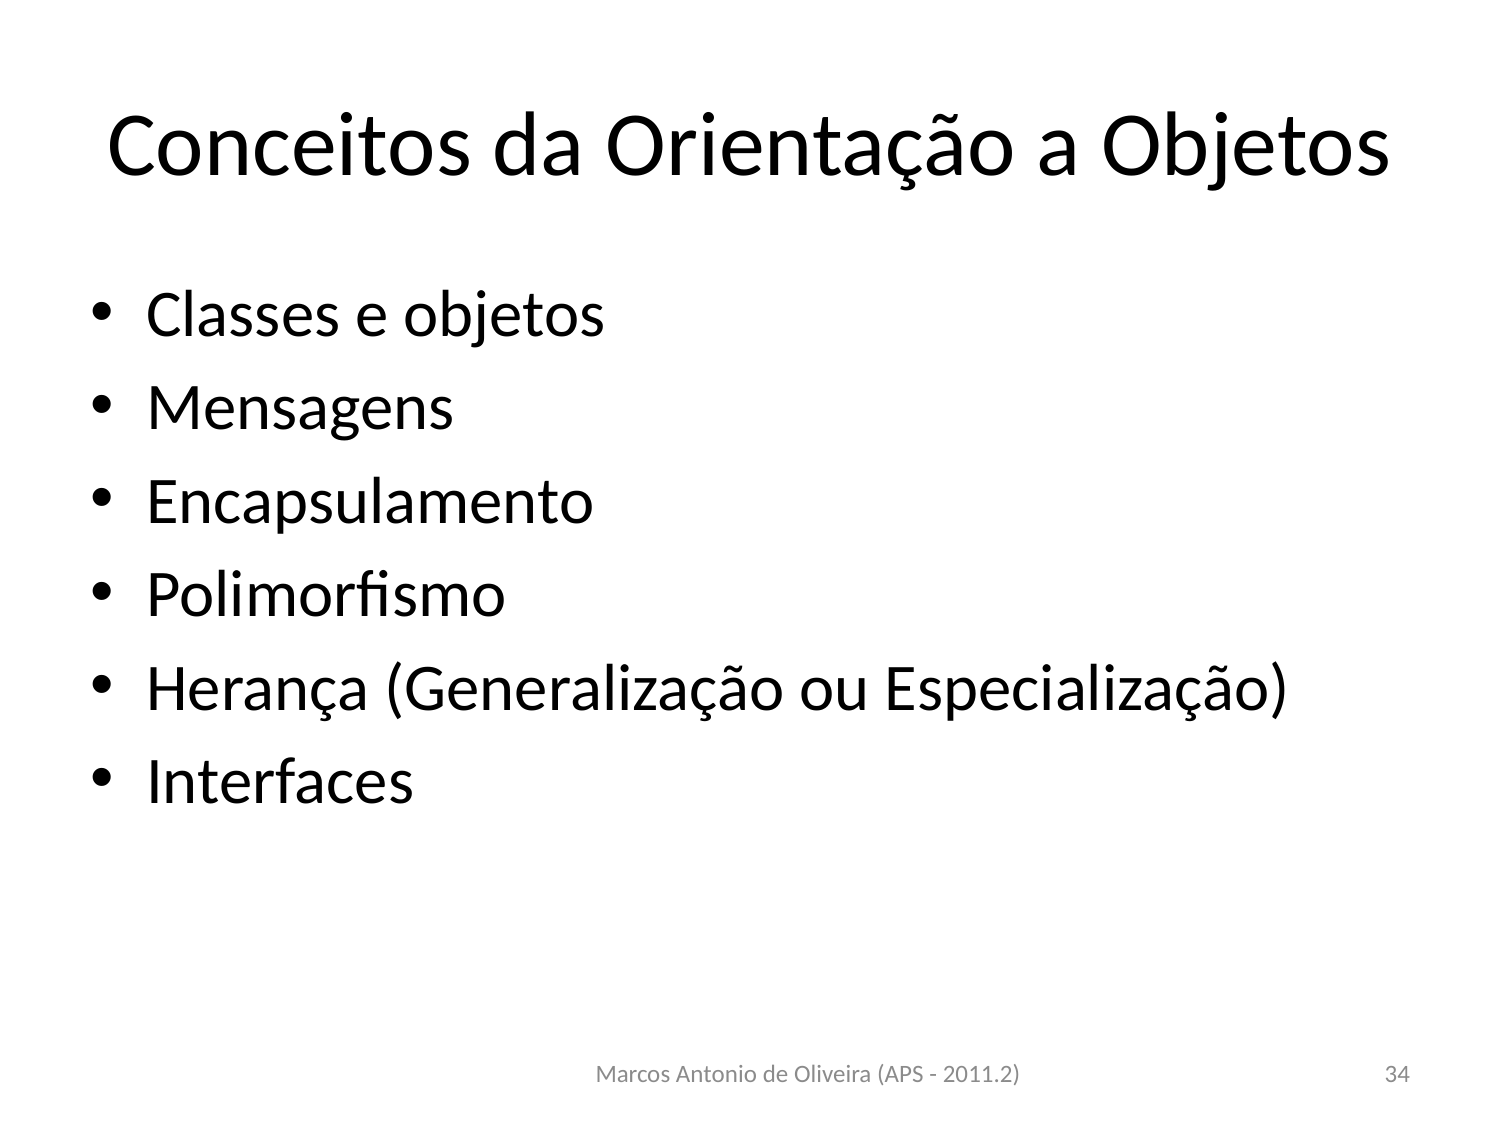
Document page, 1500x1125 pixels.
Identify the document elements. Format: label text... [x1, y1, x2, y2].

list Classes e objetos Mensagens Encapsulamento Polimorfismo Herança (Generalização ou Especialização) Interfaces [75, 262, 1425, 1005]
title Conceitos da Orientação a Objetos [75, 45, 1425, 233]
footer Marcos Antonio de Oliveira (APS - 2011.2) [512, 1042, 1074, 1103]
slide_number <número> [1074, 1042, 1425, 1103]
